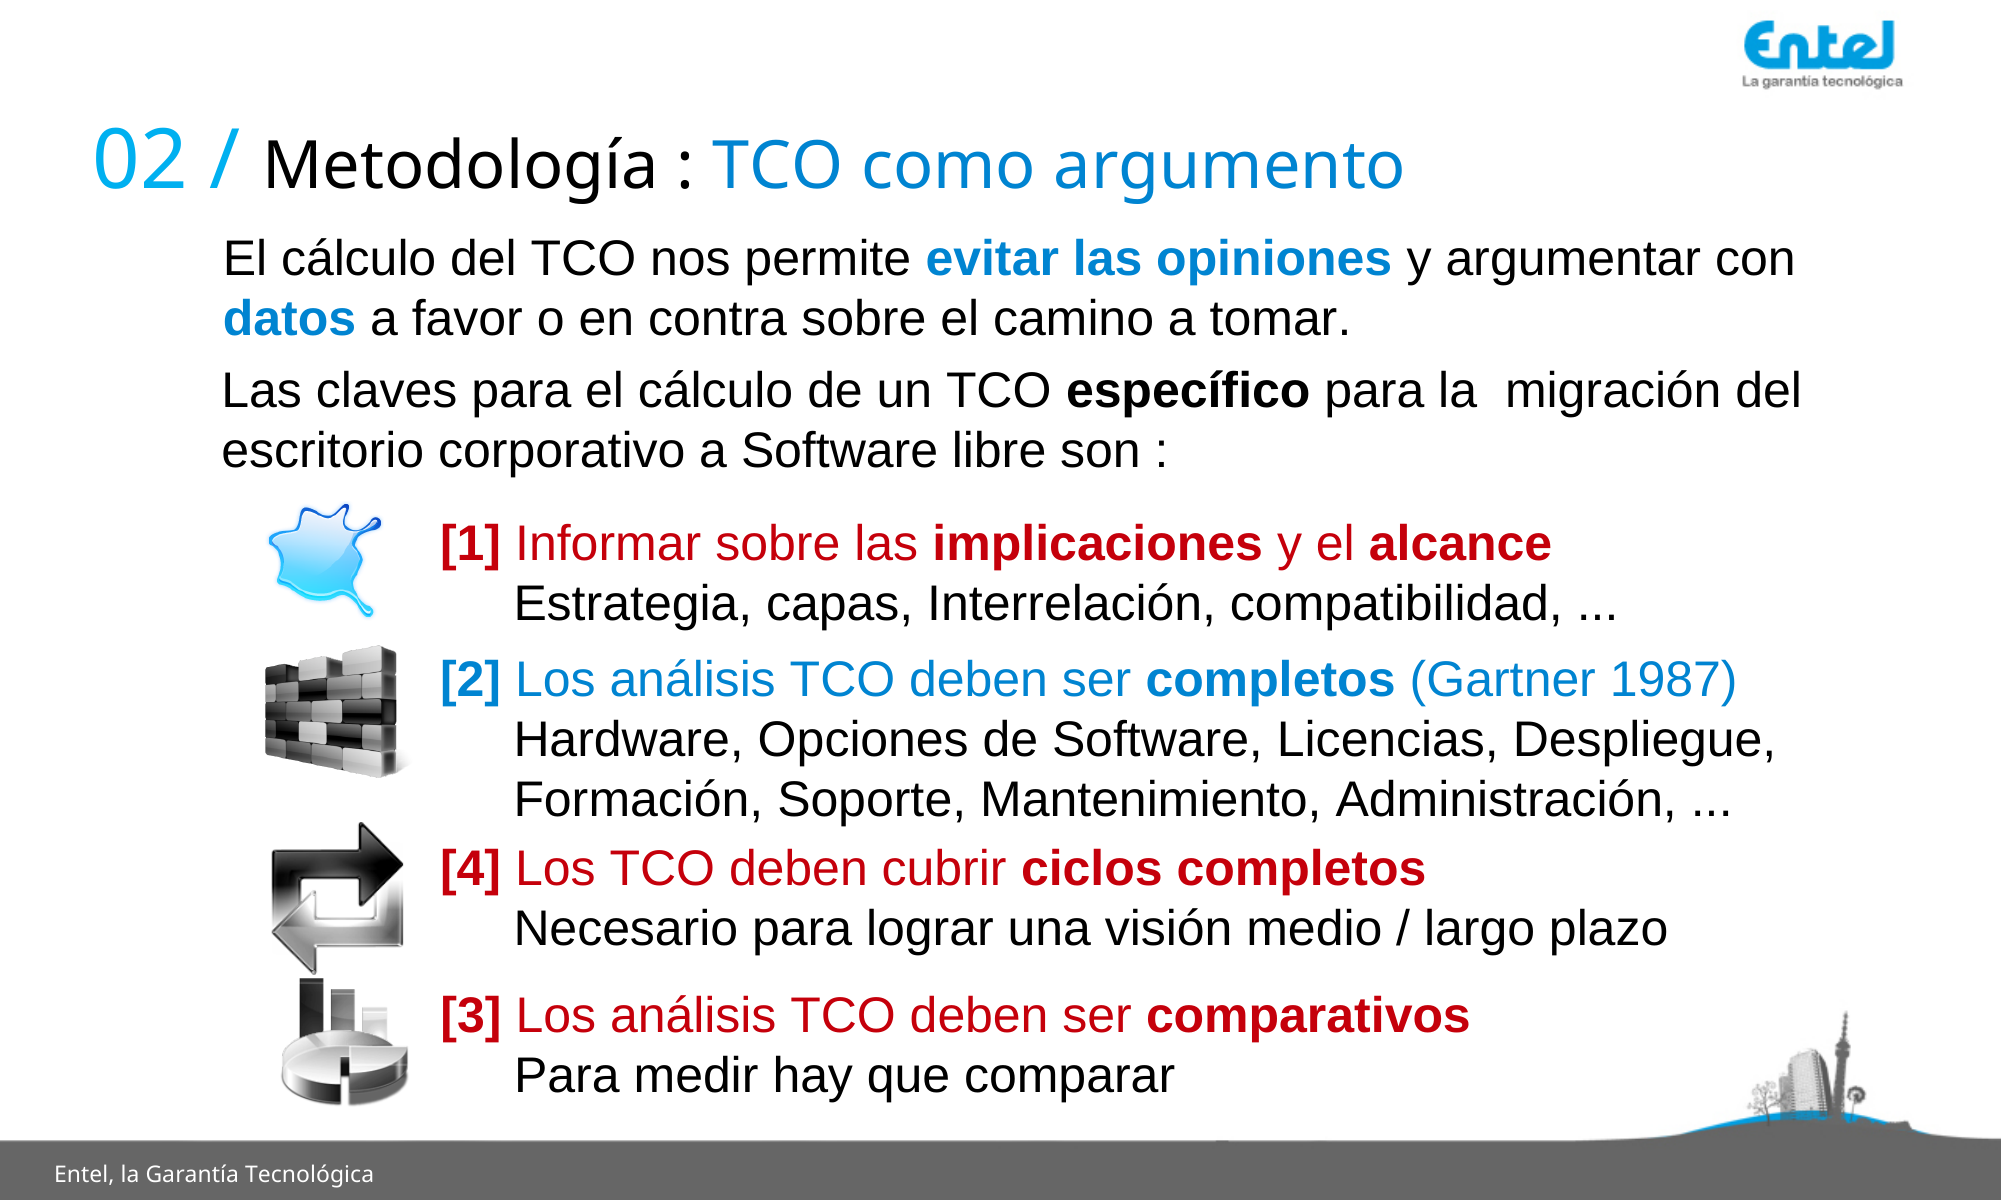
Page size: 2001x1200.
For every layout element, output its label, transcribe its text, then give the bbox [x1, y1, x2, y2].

text_box Las claves para el cálculo de un TCO específico para la migración del escritorio corporativo a Software libre son : [206, 350, 1861, 486]
text_box 02 / Metodología : TCO como argumento [74, 96, 1654, 237]
text_box [1] Informar sobre las implicaciones y el alcance Estrategia, capas, Interrelación, compatibilidad, ... [425, 503, 1920, 638]
text_box [4] Los TCO deben cubrir ciclos completos Necesario para lograr una visión medio / largo plazo [425, 834, 1831, 1023]
text_box Entel, la Garantía Tecnológica [39, 1137, 966, 1198]
text_box [3] Los análisis TCO deben ser comparativos Para medir hay que comparar [425, 975, 1536, 1111]
text_box [2] Los análisis TCO deben ser completos (Gartner 1987) Hardware, Opciones de Software, Licencias, Despliegue, Formación, Soporte, Mantenimiento, Administración, ... [425, 638, 1861, 834]
text_box El cálculo del TCO nos permite evitar las opiniones y argumentar con datos a favor o en contra sobre el camino a tomar. [208, 218, 1825, 354]
picture [0, 0, 2001, 1200]
